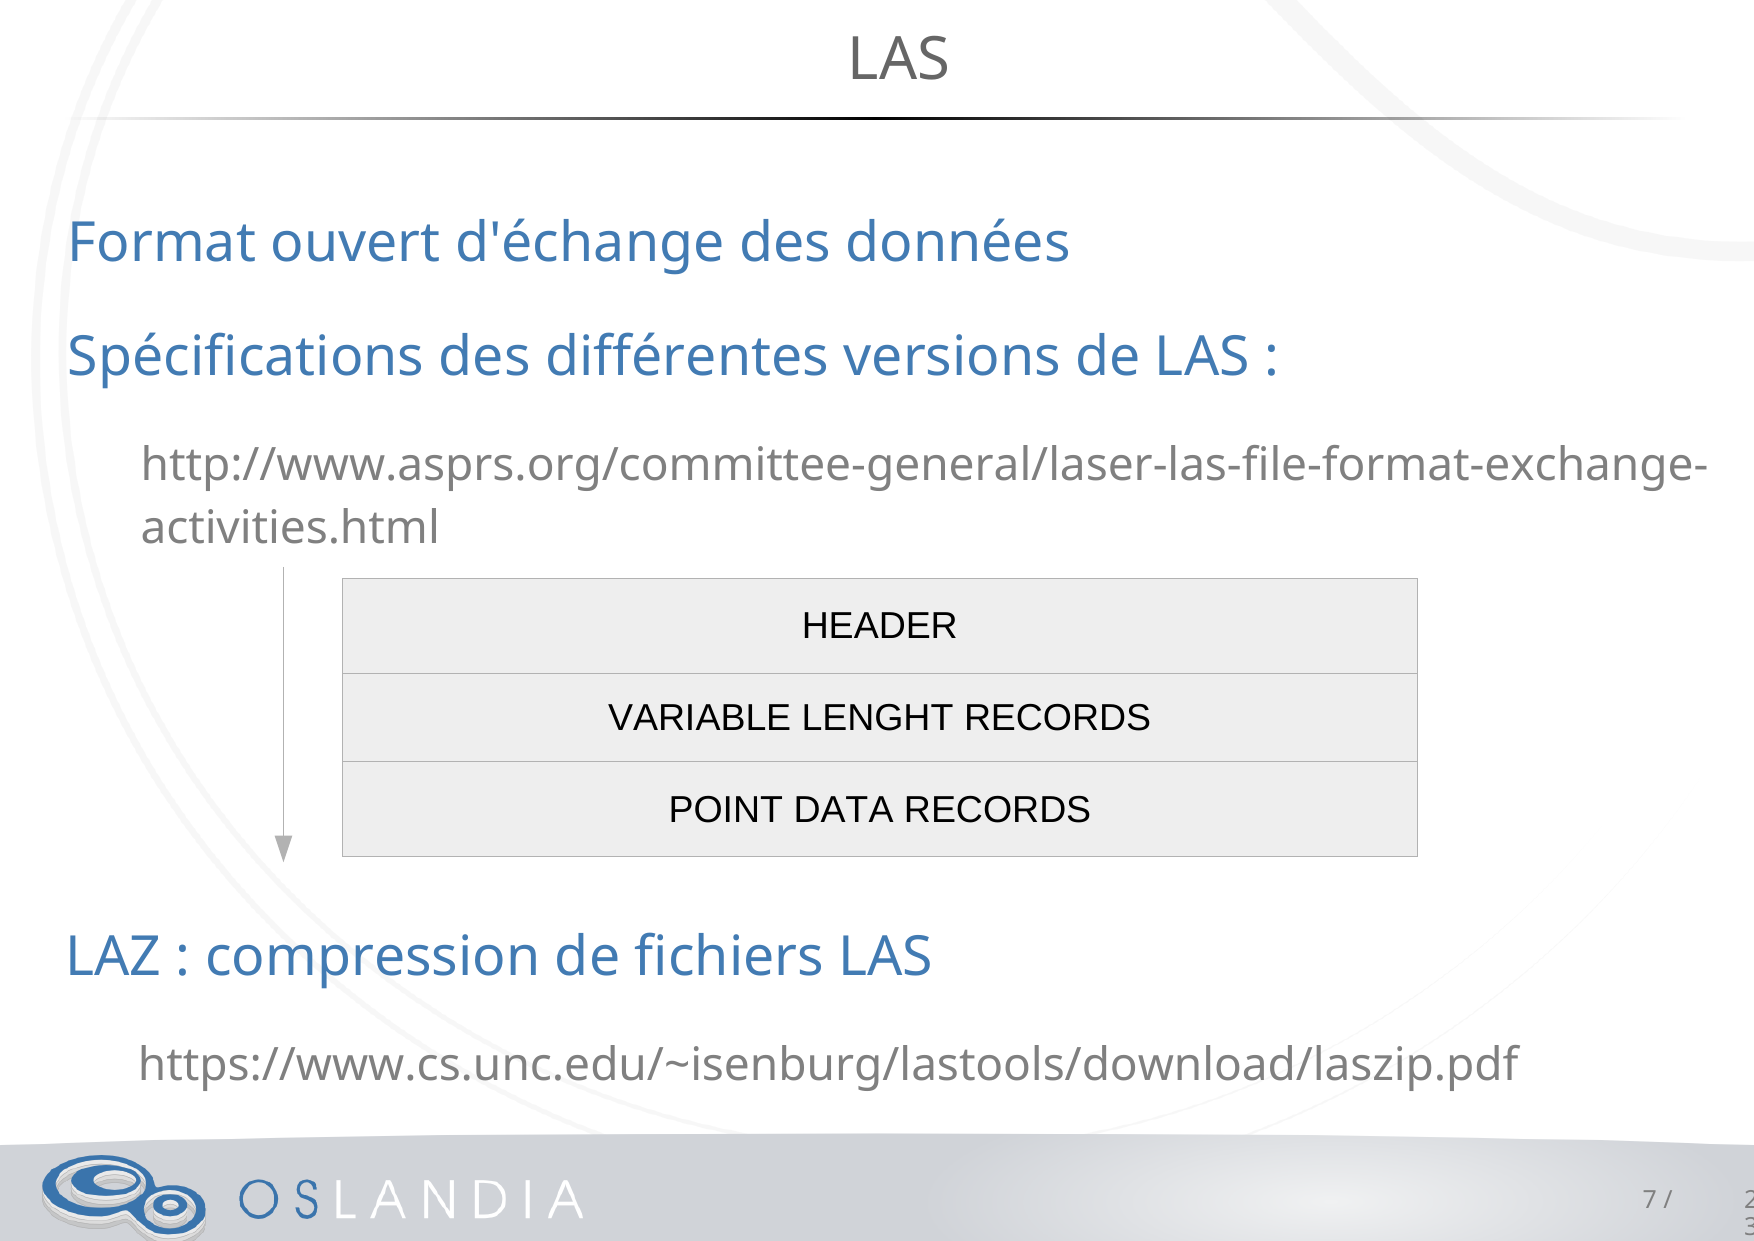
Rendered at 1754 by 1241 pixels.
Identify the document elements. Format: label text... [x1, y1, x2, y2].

text_box HEADER [342, 578, 1418, 673]
title LAS [31, 14, 1754, 98]
text_box POINT DATA RECORDS [342, 761, 1418, 857]
list Format ouvert d'échange des données Spécifications des différentes versions de LAS : http://www.asprs.org/committee-general/laser-las-file-format-exchange-activities.html [38, 202, 1710, 562]
text_box VARIABLE LENGHT RECORDS [342, 673, 1418, 761]
picture [0, 0, 1754, 1241]
list LAZ : compression de fichiers LAS https://www.cs.unc.edu/~isenburg/lastools/download/laszip.pdf [35, 916, 1708, 1189]
